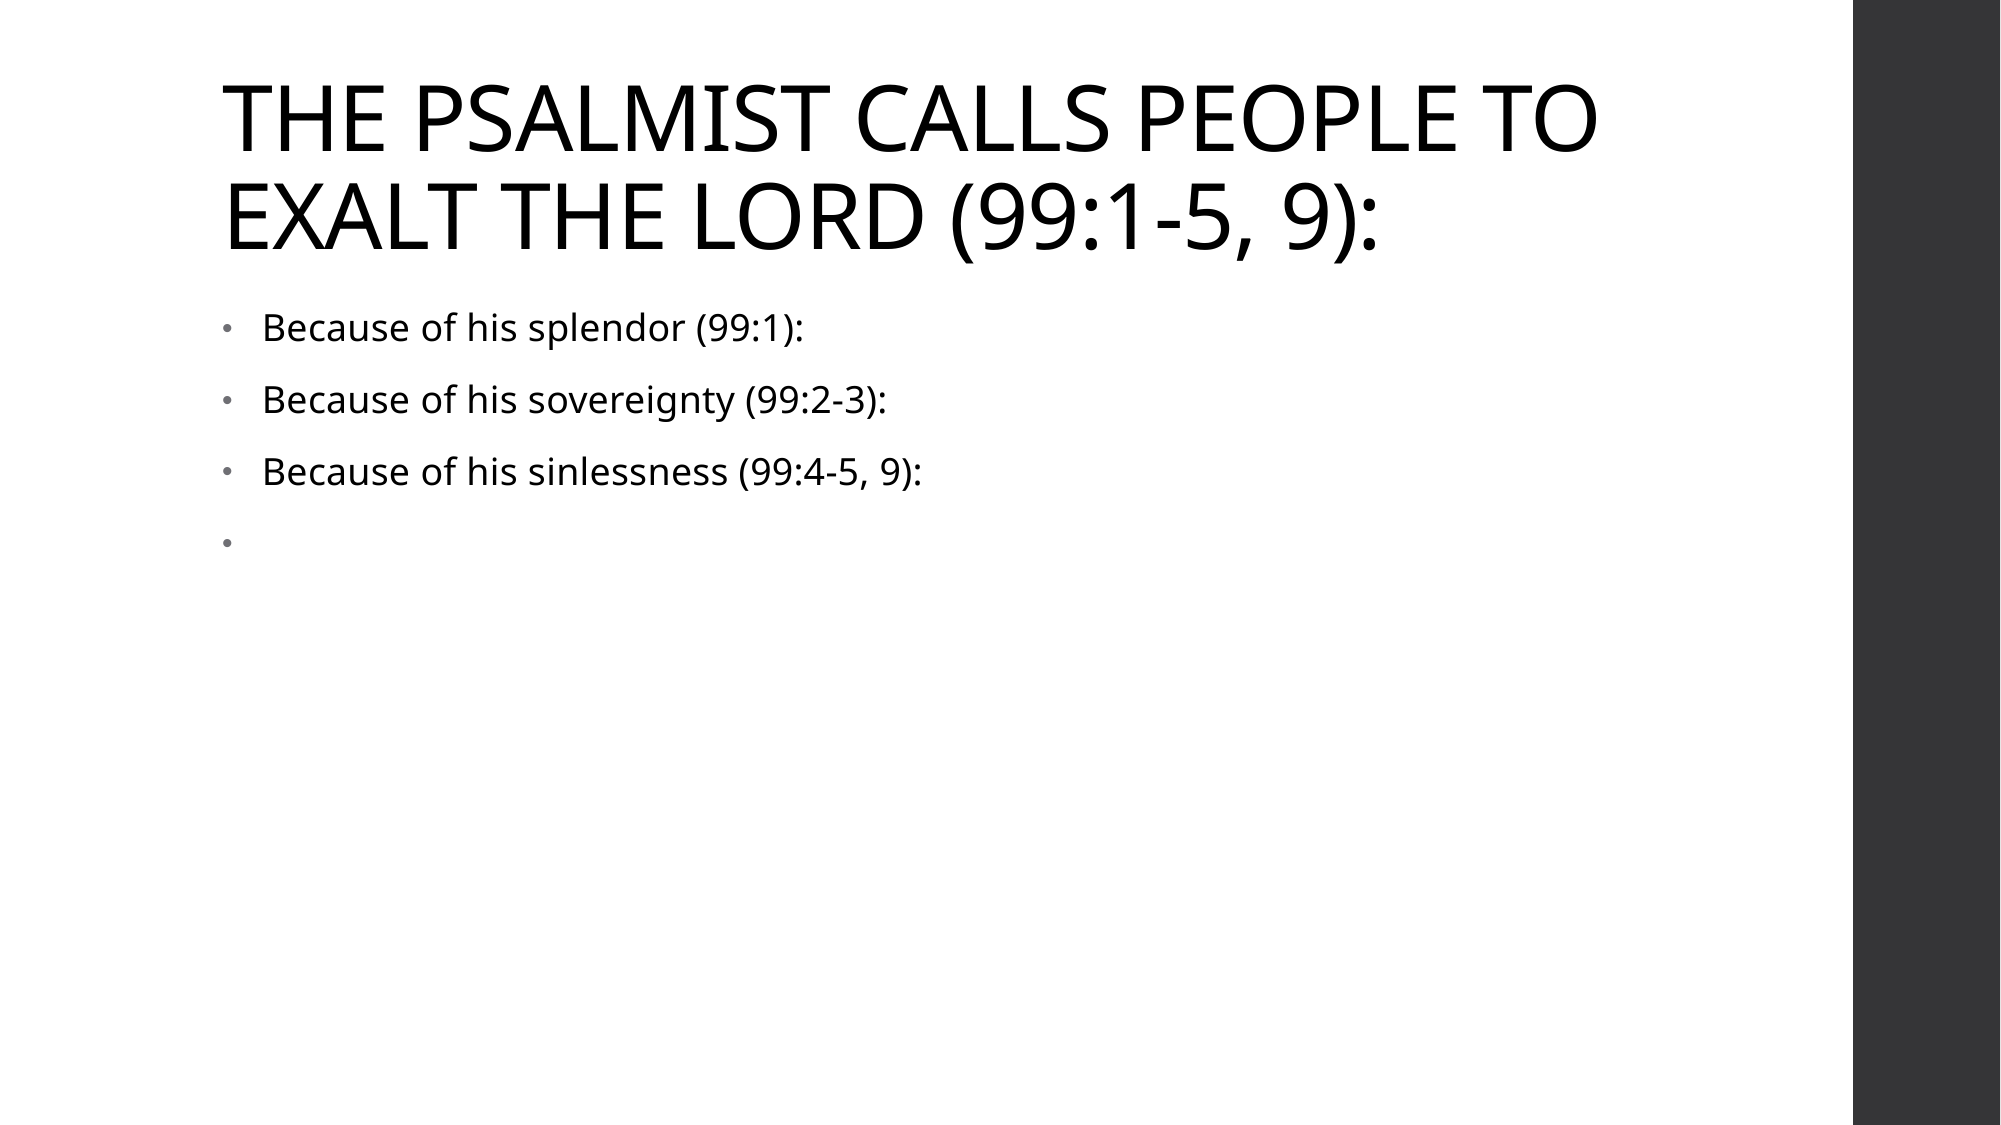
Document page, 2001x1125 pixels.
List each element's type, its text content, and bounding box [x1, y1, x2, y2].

list Because of his splendor (99:1): Because of his sovereignty (99:2-3): Because of his sinlessness (99:4-5, 9): [206, 299, 1617, 1014]
title THE PSALMIST CALLS PEOPLE TO EXALT THE LORD (99:1-5, 9): [206, 60, 1797, 278]
